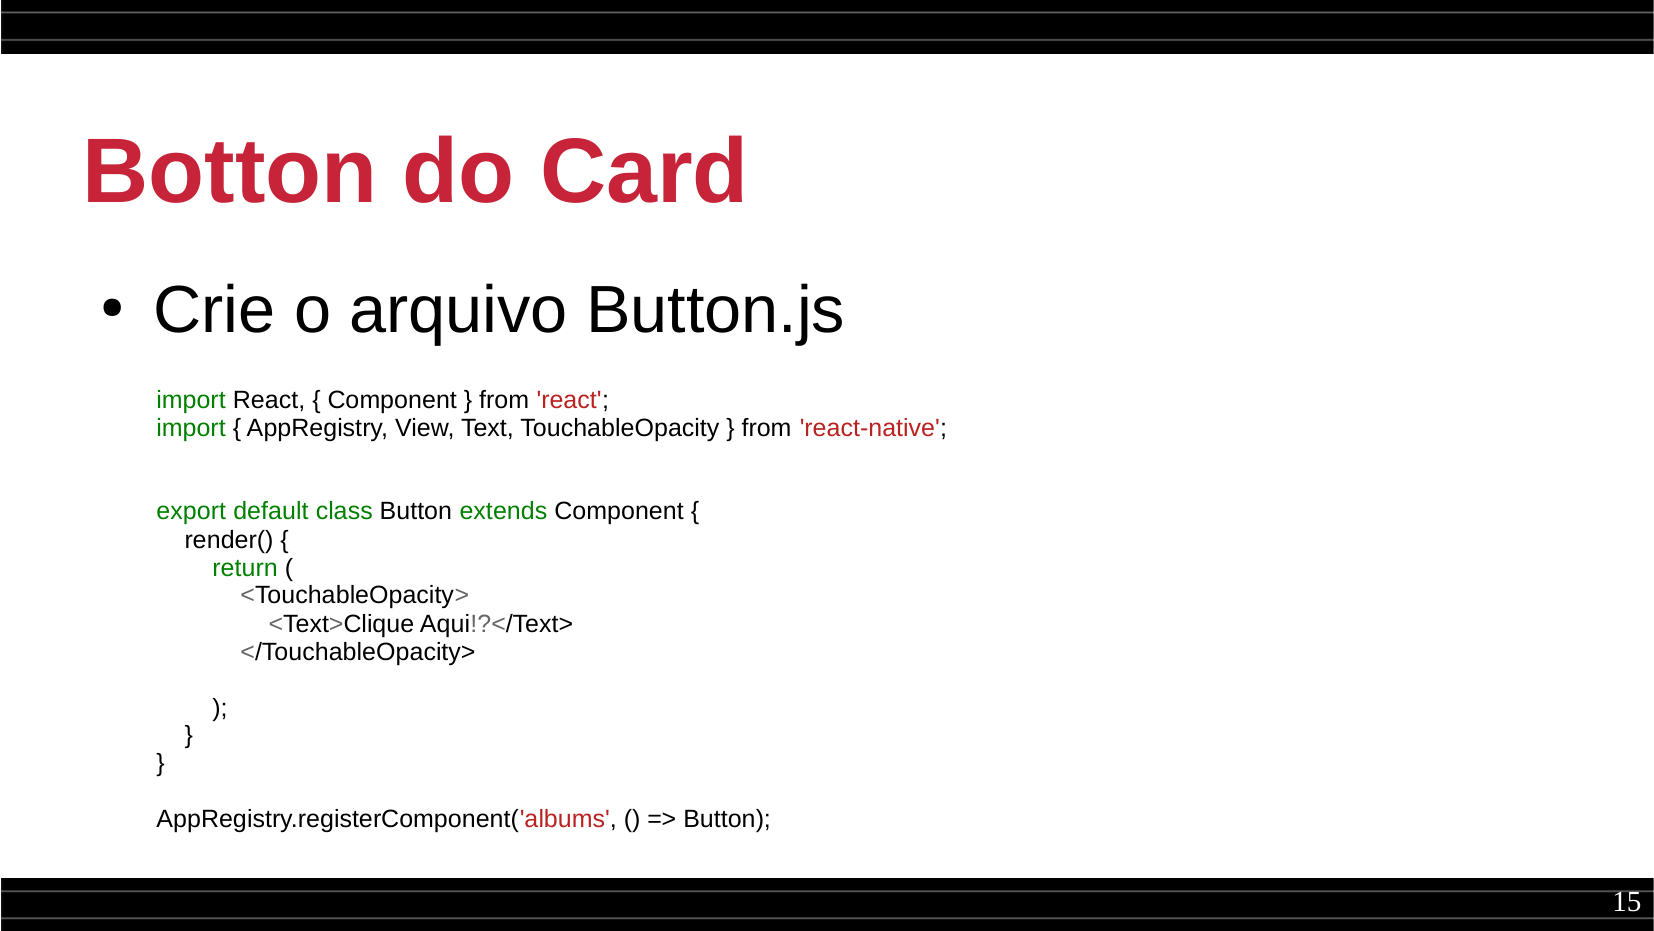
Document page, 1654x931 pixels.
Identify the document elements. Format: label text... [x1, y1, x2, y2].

text_box import React, { Component } from 'react'; import { AppRegistry, View, Text, TouchableOpacity } from 'react-native'; export default class Button extends Component { render() { return ( <TouchableOpacity> <Text>Clique Aqui!?</Text> </TouchableOpacity> ); } } AppRegistry.registerComponent('albums', () => Button); [141, 377, 1382, 841]
picture [1, 0, 1654, 54]
title Botton do Card [82, 92, 1571, 249]
list Crie o arquivo Button.js [82, 271, 1571, 758]
picture [1, 878, 1654, 931]
